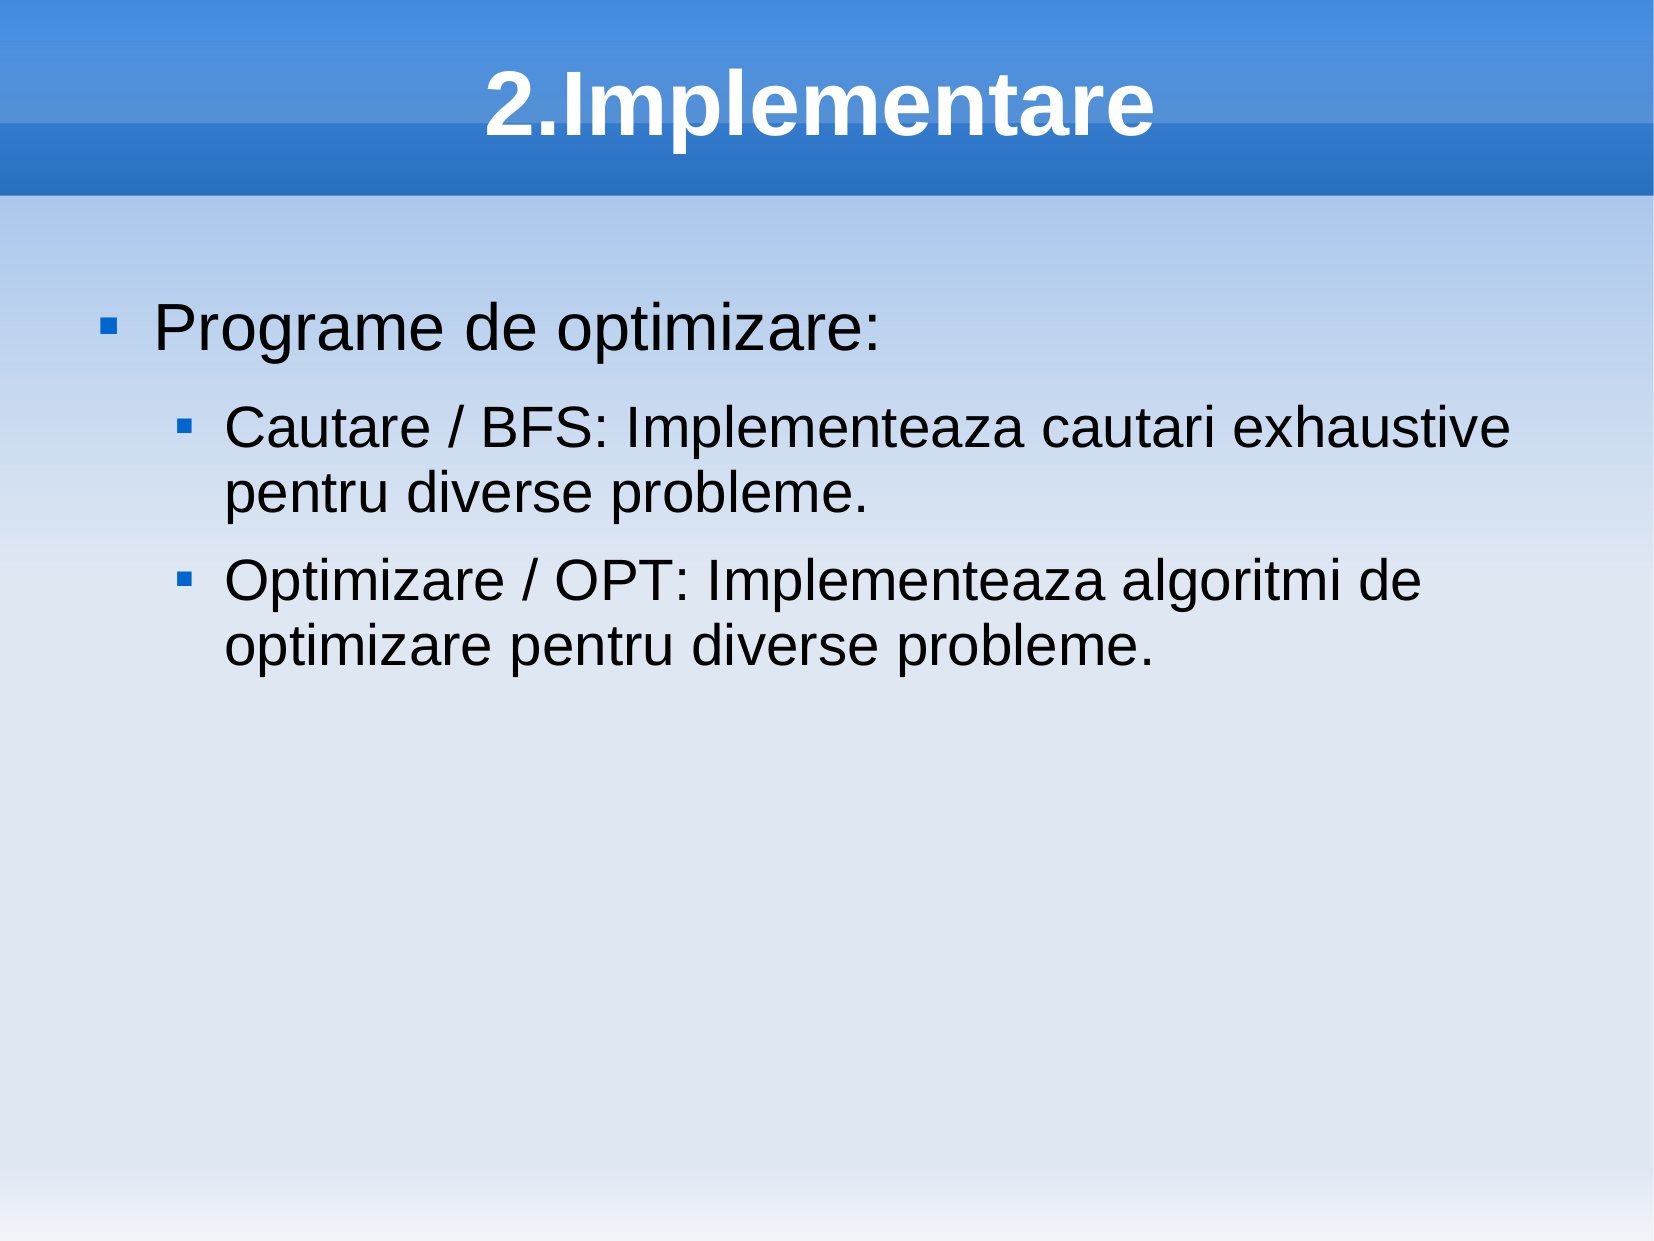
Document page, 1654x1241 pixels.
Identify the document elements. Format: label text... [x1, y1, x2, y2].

picture [0, 0, 1654, 1241]
title 2.Implementare [76, 0, 1565, 208]
list Programe de optimizare: Cautare / BFS: Implementeaza cautari exhaustive pentru diverse probleme. Optimizare / OPT: Implementeaza algoritmi de optimizare pentru diverse probleme. [82, 290, 1571, 1109]
